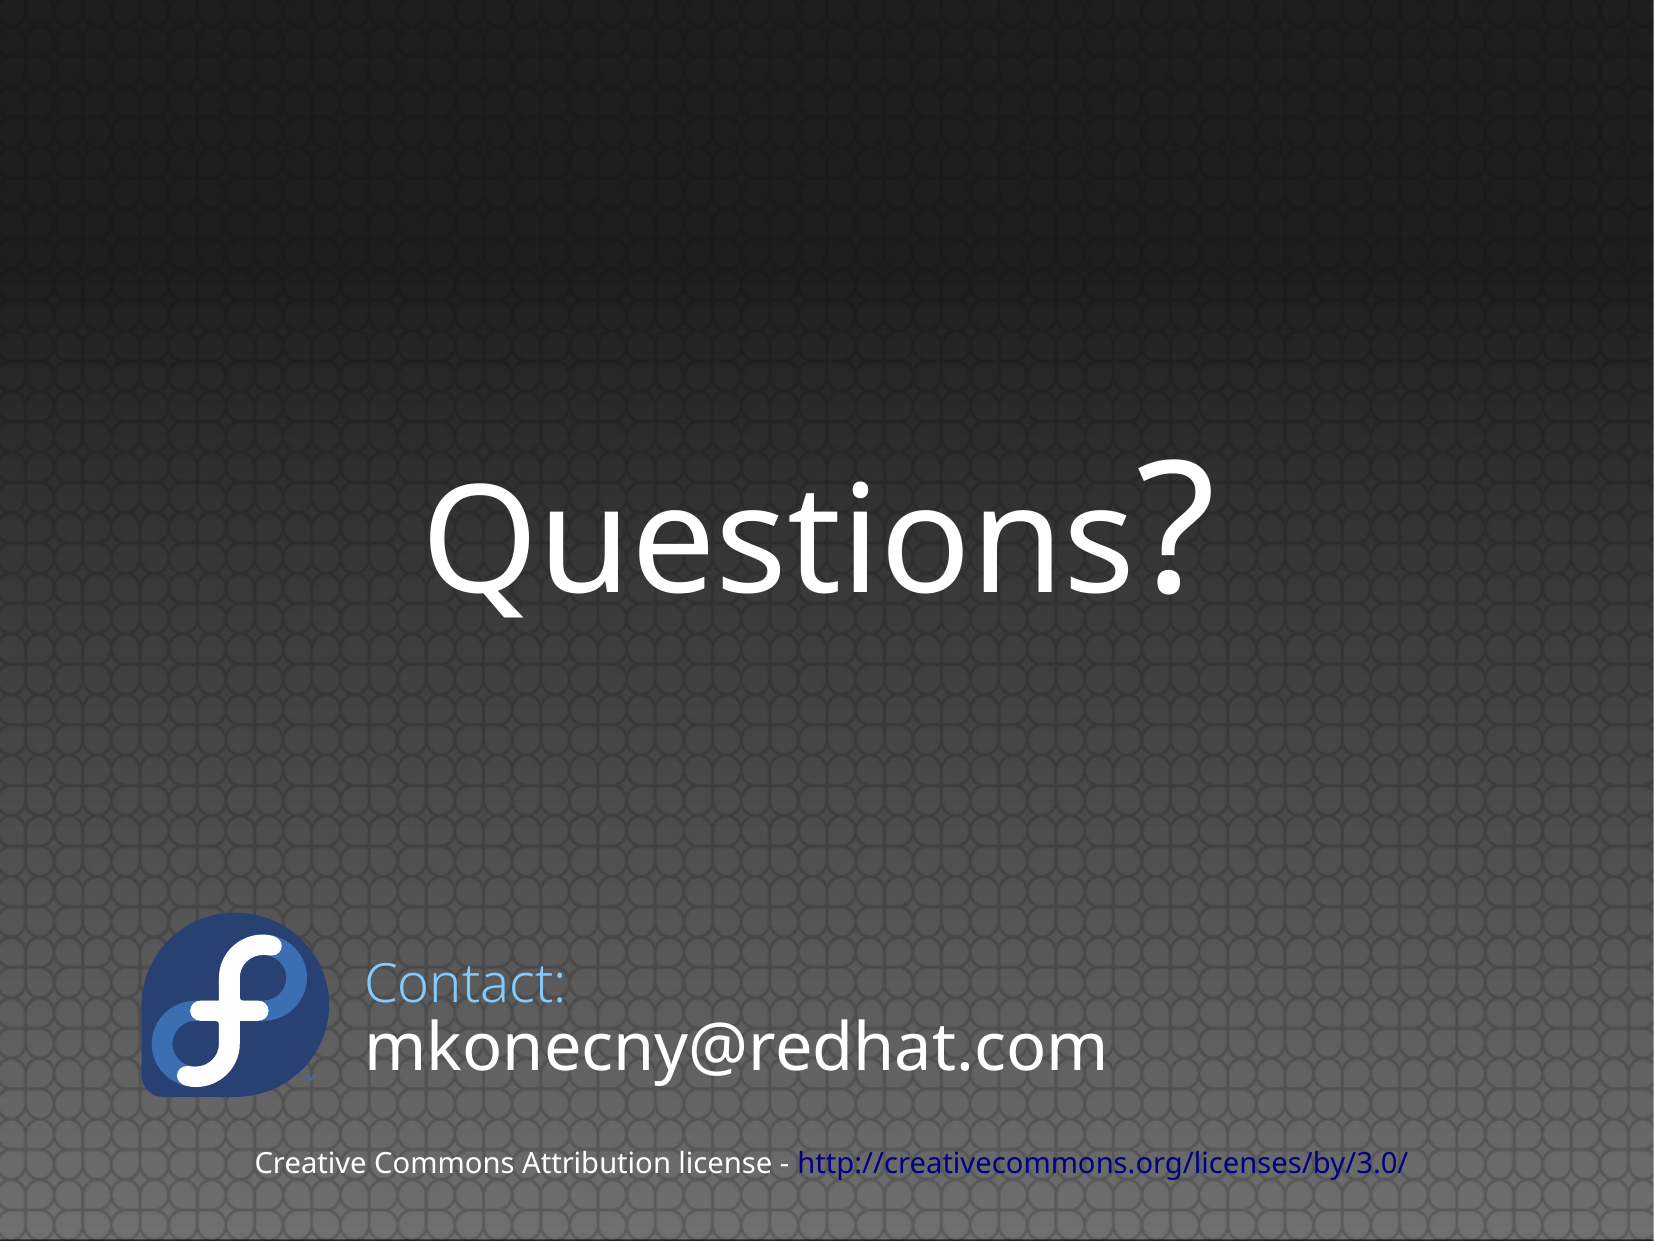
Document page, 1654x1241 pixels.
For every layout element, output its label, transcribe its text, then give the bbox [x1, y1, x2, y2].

text_box mkonecny@redhat.com [349, 992, 1455, 1082]
picture [0, 0, 1654, 1241]
text_box Contact: [349, 937, 703, 1013]
title Questions? [30, 418, 1606, 624]
text_box Creative Commons Attribution license - http://creativecommons.org/licenses/by/3.0/ [52, 1135, 1612, 1219]
